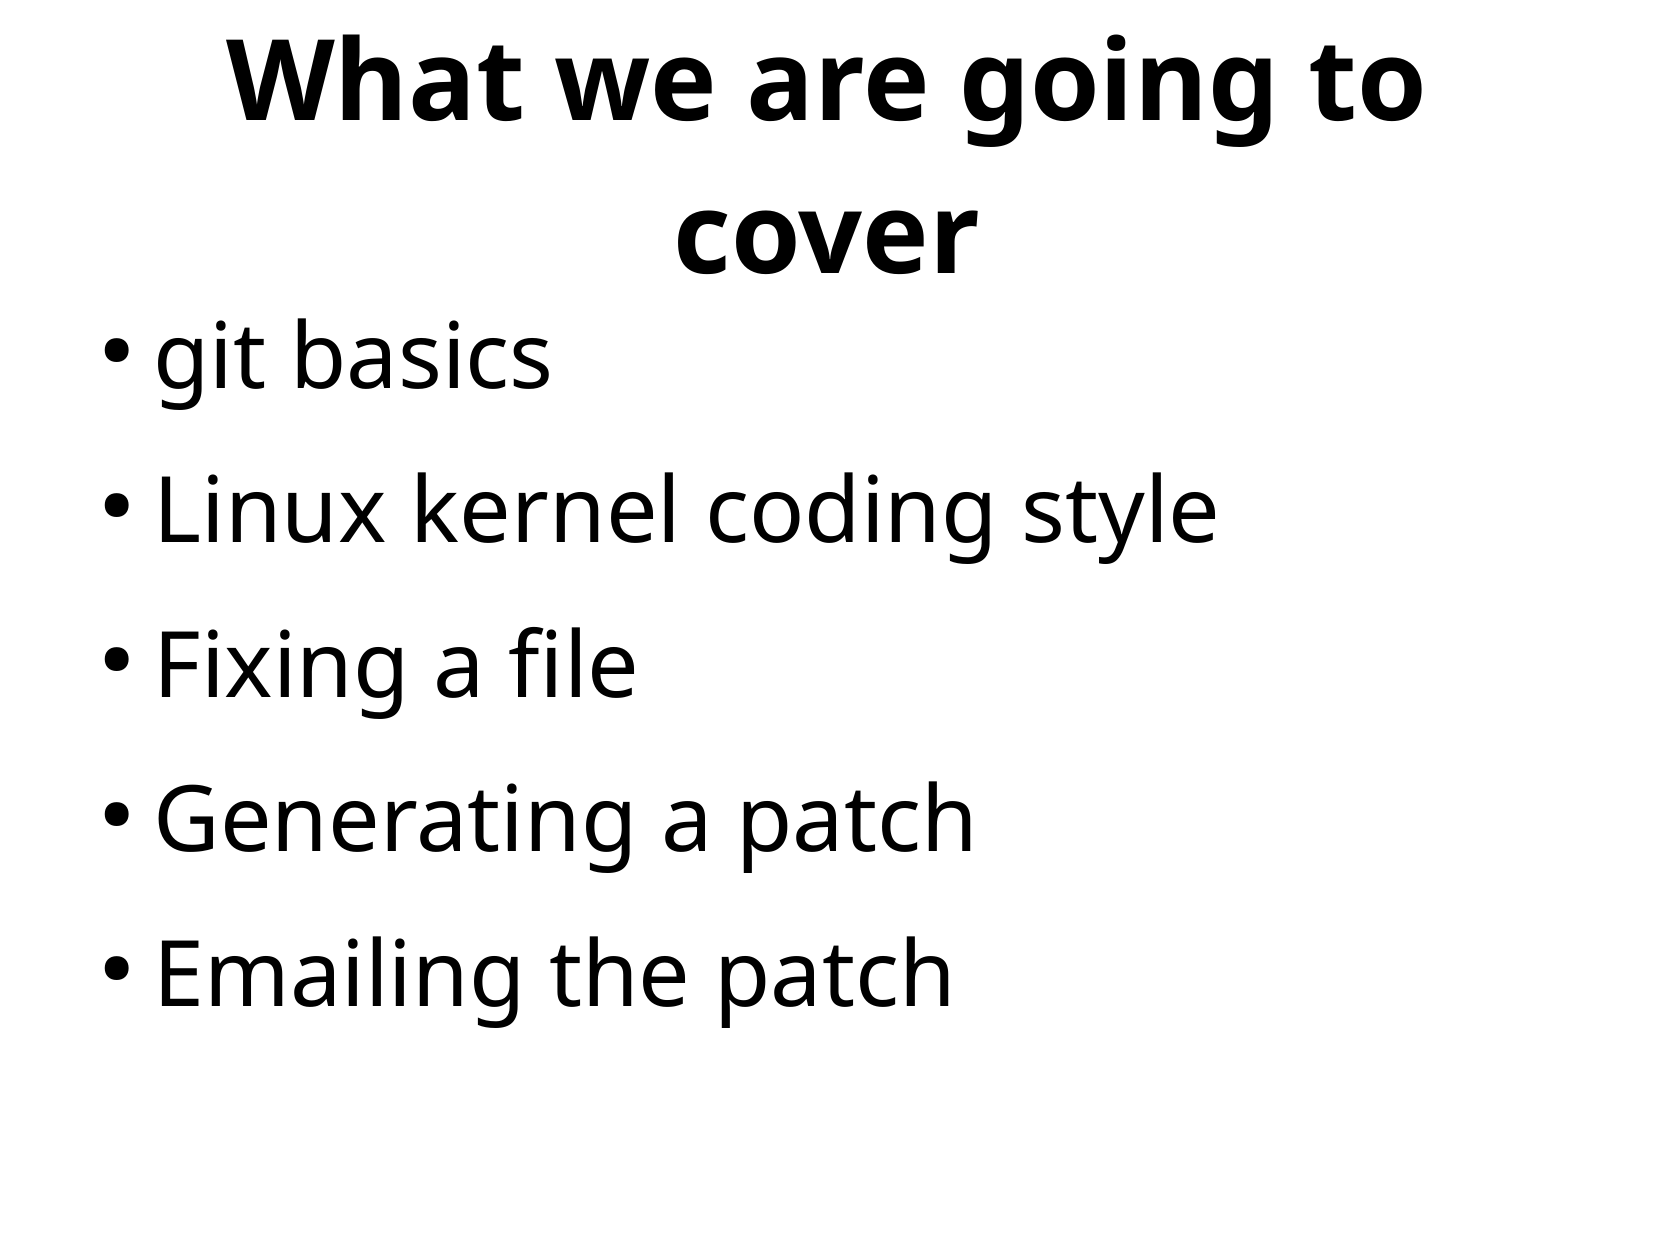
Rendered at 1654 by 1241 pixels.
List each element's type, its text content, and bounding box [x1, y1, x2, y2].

title What we are going to cover [82, 56, 1571, 250]
list git basics Linux kernel coding style Fixing a file Generating a patch Emailing the patch [82, 290, 1571, 1094]
